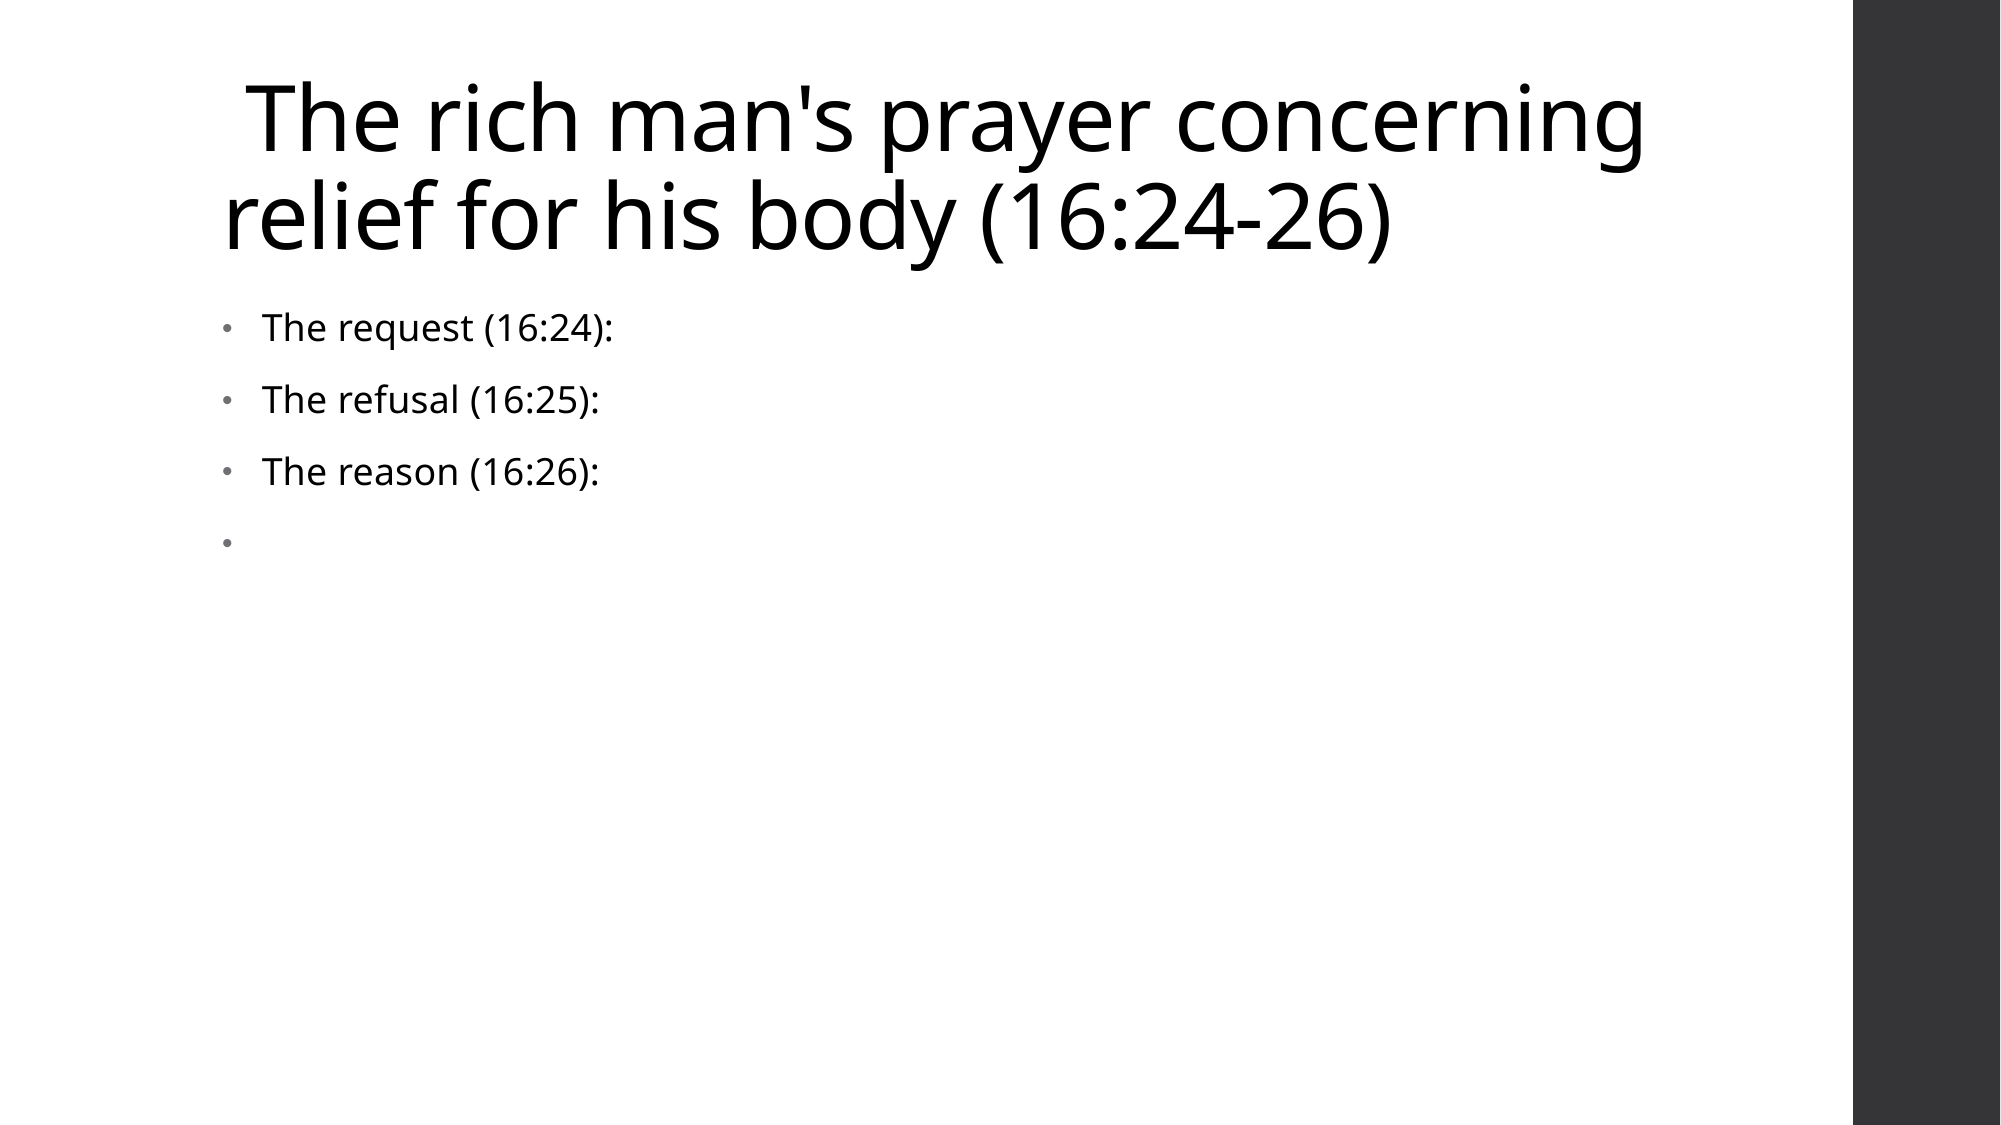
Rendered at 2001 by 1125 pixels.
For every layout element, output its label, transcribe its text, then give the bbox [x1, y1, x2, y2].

list The request (16:24): The refusal (16:25): The reason (16:26): [206, 299, 1617, 1014]
title The rich man's prayer concerning relief for his body (16:24-26) [206, 60, 1797, 278]
